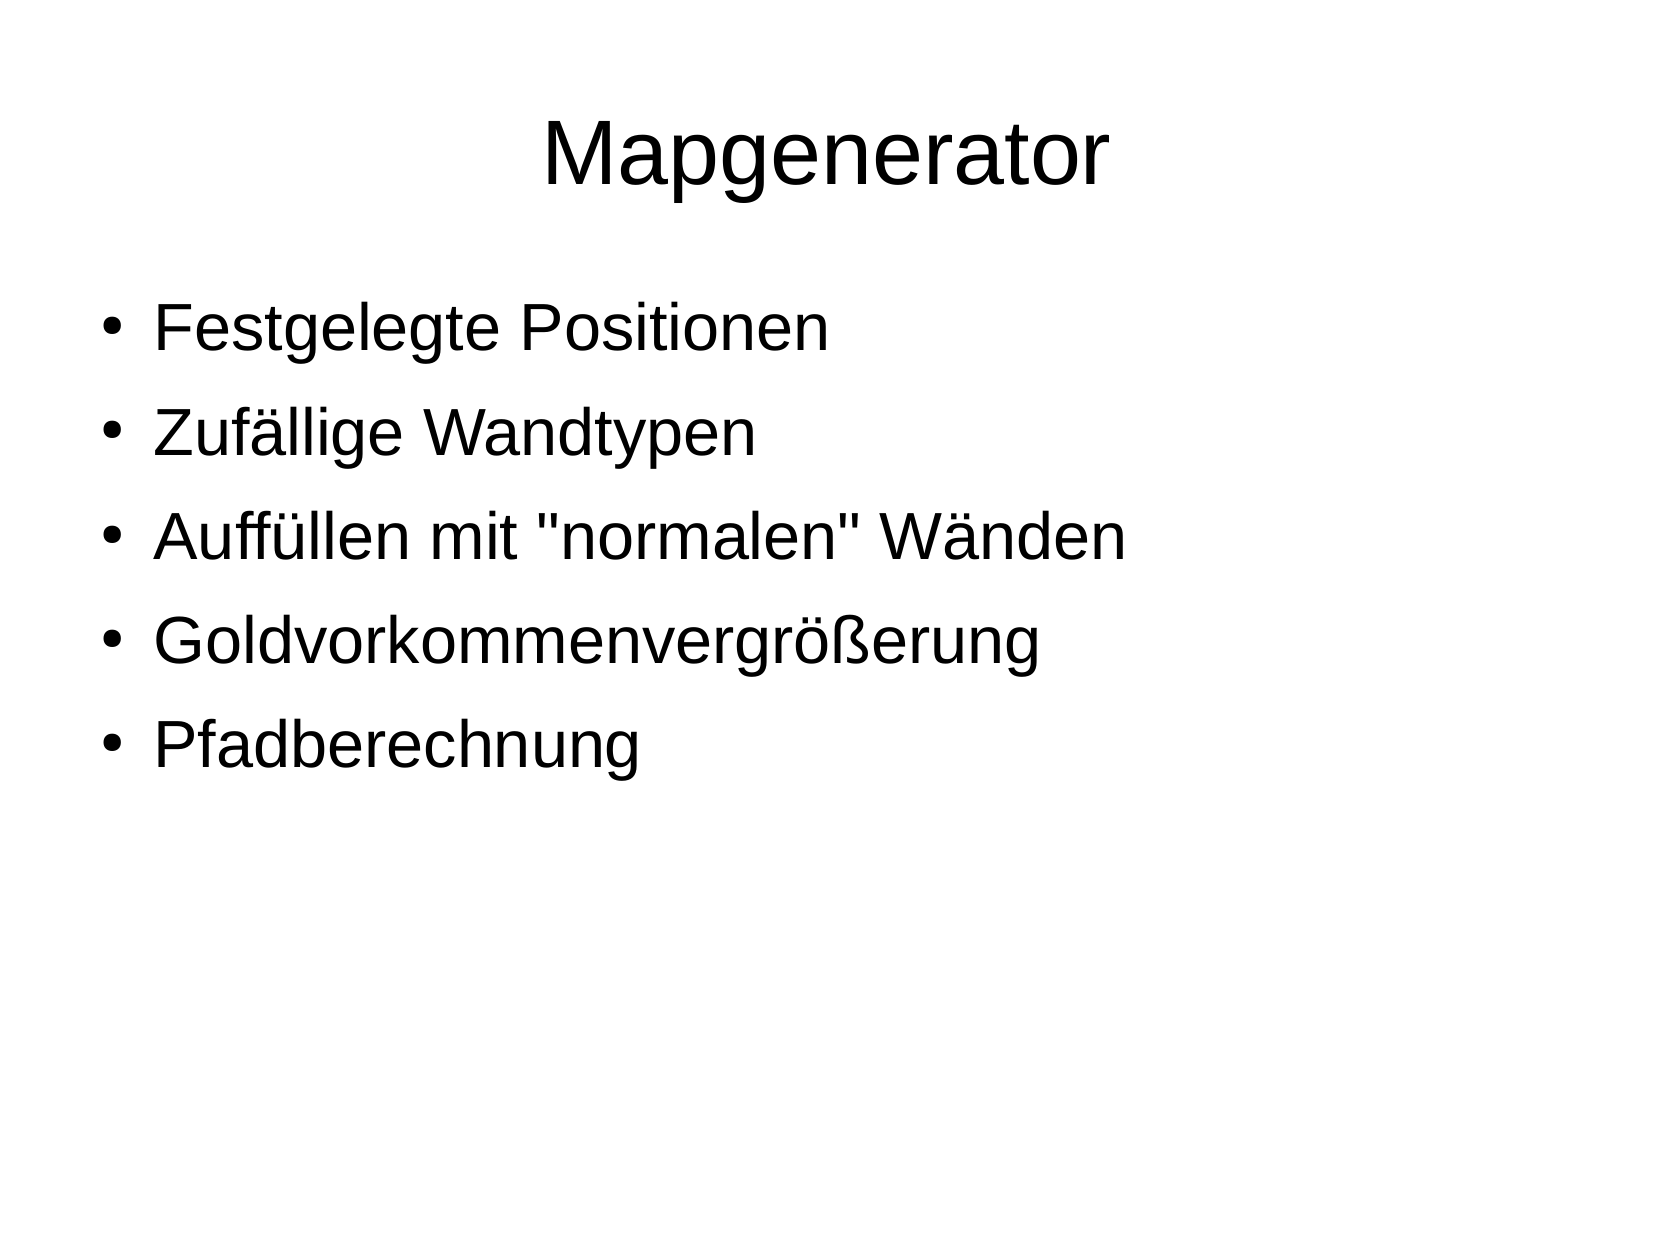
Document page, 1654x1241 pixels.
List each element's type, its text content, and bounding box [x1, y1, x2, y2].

title Mapgenerator [82, 49, 1571, 257]
list Festgelegte Positionen Zufällige Wandtypen Auffüllen mit "normalen" Wänden Goldvorkommenvergrößerung Pfadberechnung [82, 290, 1571, 1109]
